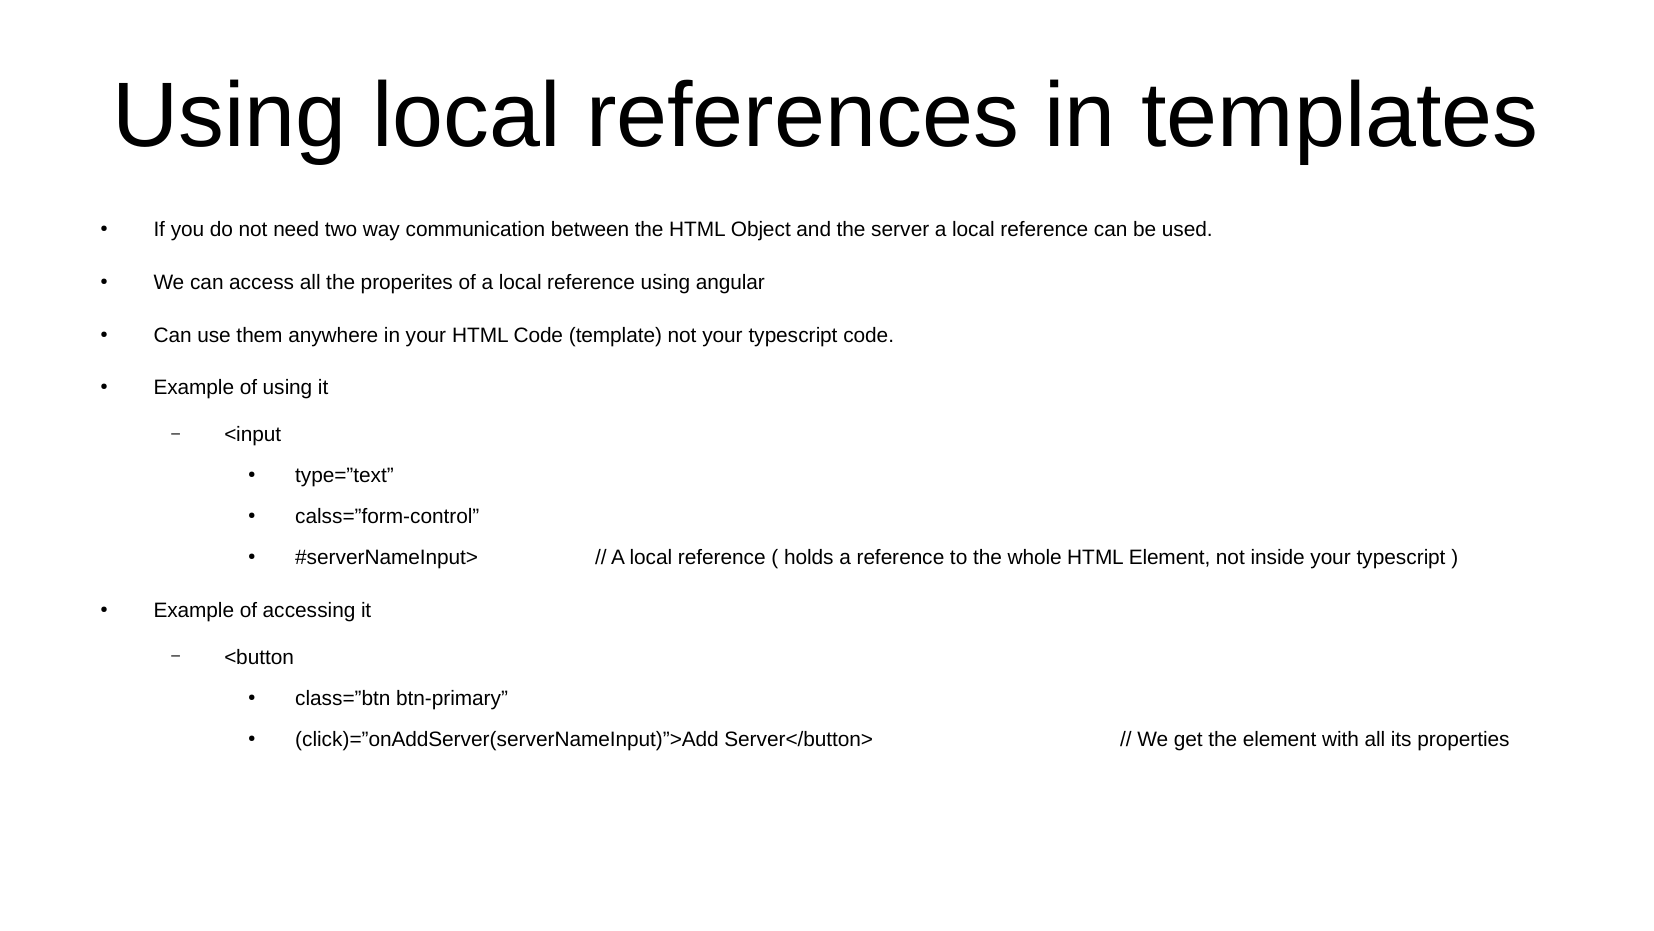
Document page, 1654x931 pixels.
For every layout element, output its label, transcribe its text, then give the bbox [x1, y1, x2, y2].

title Using local references in templates [82, 37, 1571, 193]
list If you do not need two way communication between the HTML Object and the server a local reference can be used. We can access all the properites of a local reference using angular Can use them anywhere in your HTML Code (template) not your typescript code. Example of using it <input type=”text” calss=”form-control” #serverNameInput> // A local reference ( holds a reference to the whole HTML Element, not inside your typescript ) Example of accessing it <button class=”btn btn-primary” (click)=”onAddServer(serverNameInput)”>Add Server</button> // We get the element with all its properties [82, 217, 1561, 916]
